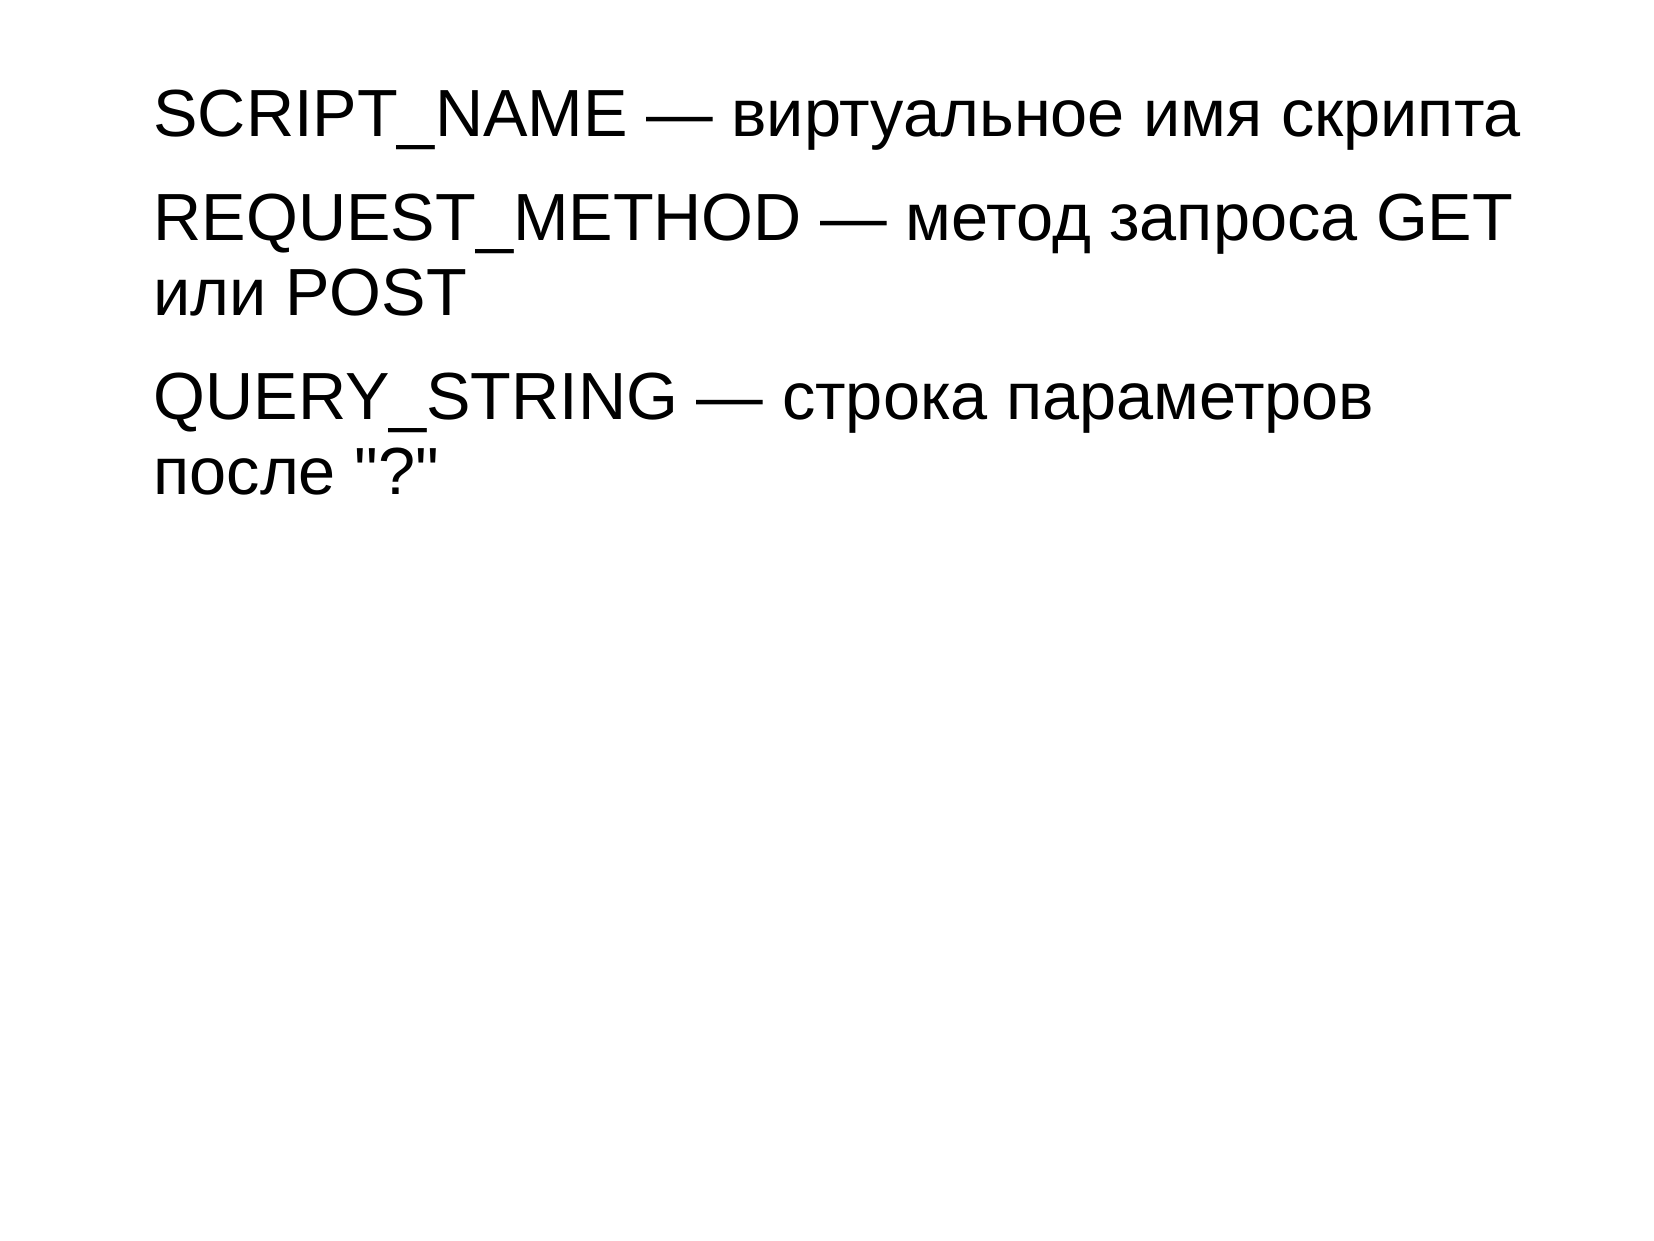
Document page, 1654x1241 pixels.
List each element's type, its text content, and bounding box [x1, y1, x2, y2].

list SCRIPT_NAME — виртуальное имя скрипта REQUEST_METHOD — метод запроса GET или POST QUERY_STRING — строка параметров после "?" [82, 75, 1571, 1109]
